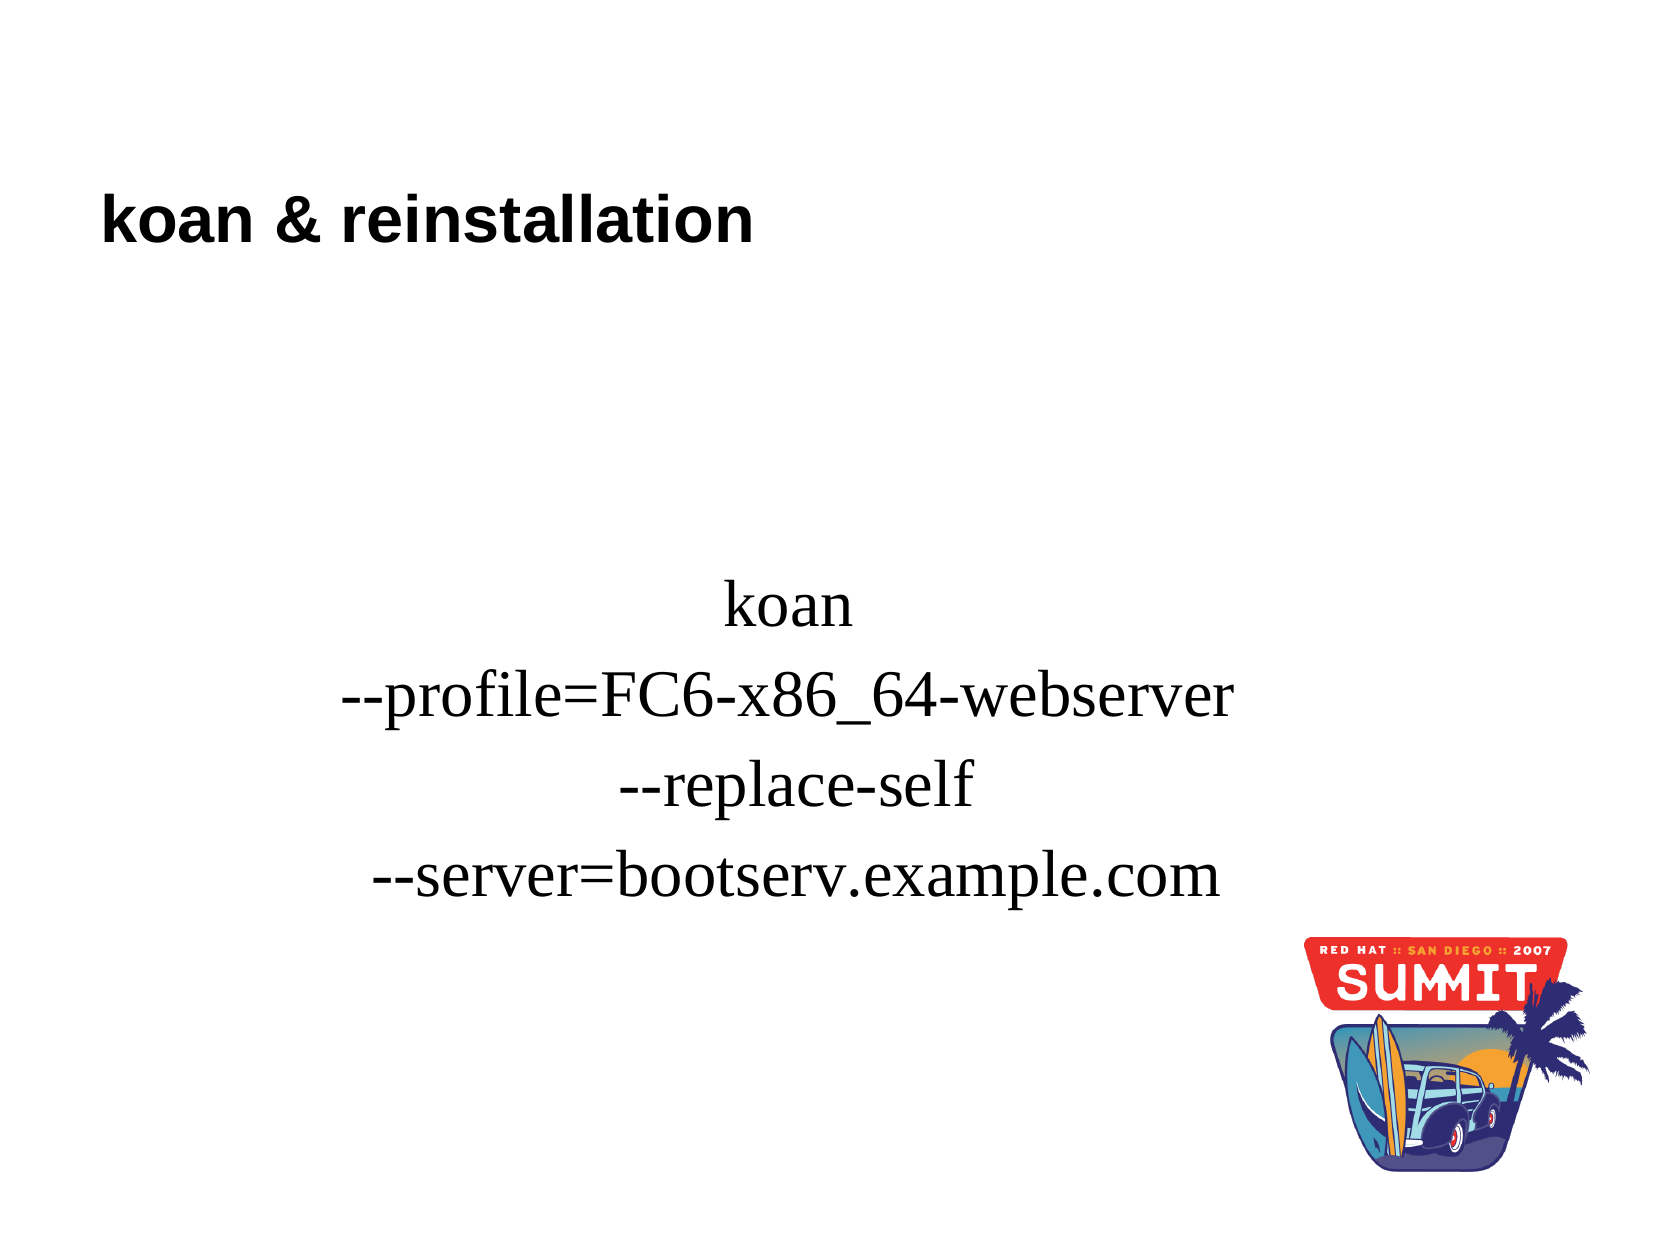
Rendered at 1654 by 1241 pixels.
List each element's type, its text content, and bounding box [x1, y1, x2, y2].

title koan & reinstallation [100, 164, 1506, 275]
picture [1500, 937, 1590, 1172]
subtitle koan --profile=FC6-x86_64-webserver --replace-self --server=bootserv.example.com [94, 304, 1500, 1174]
